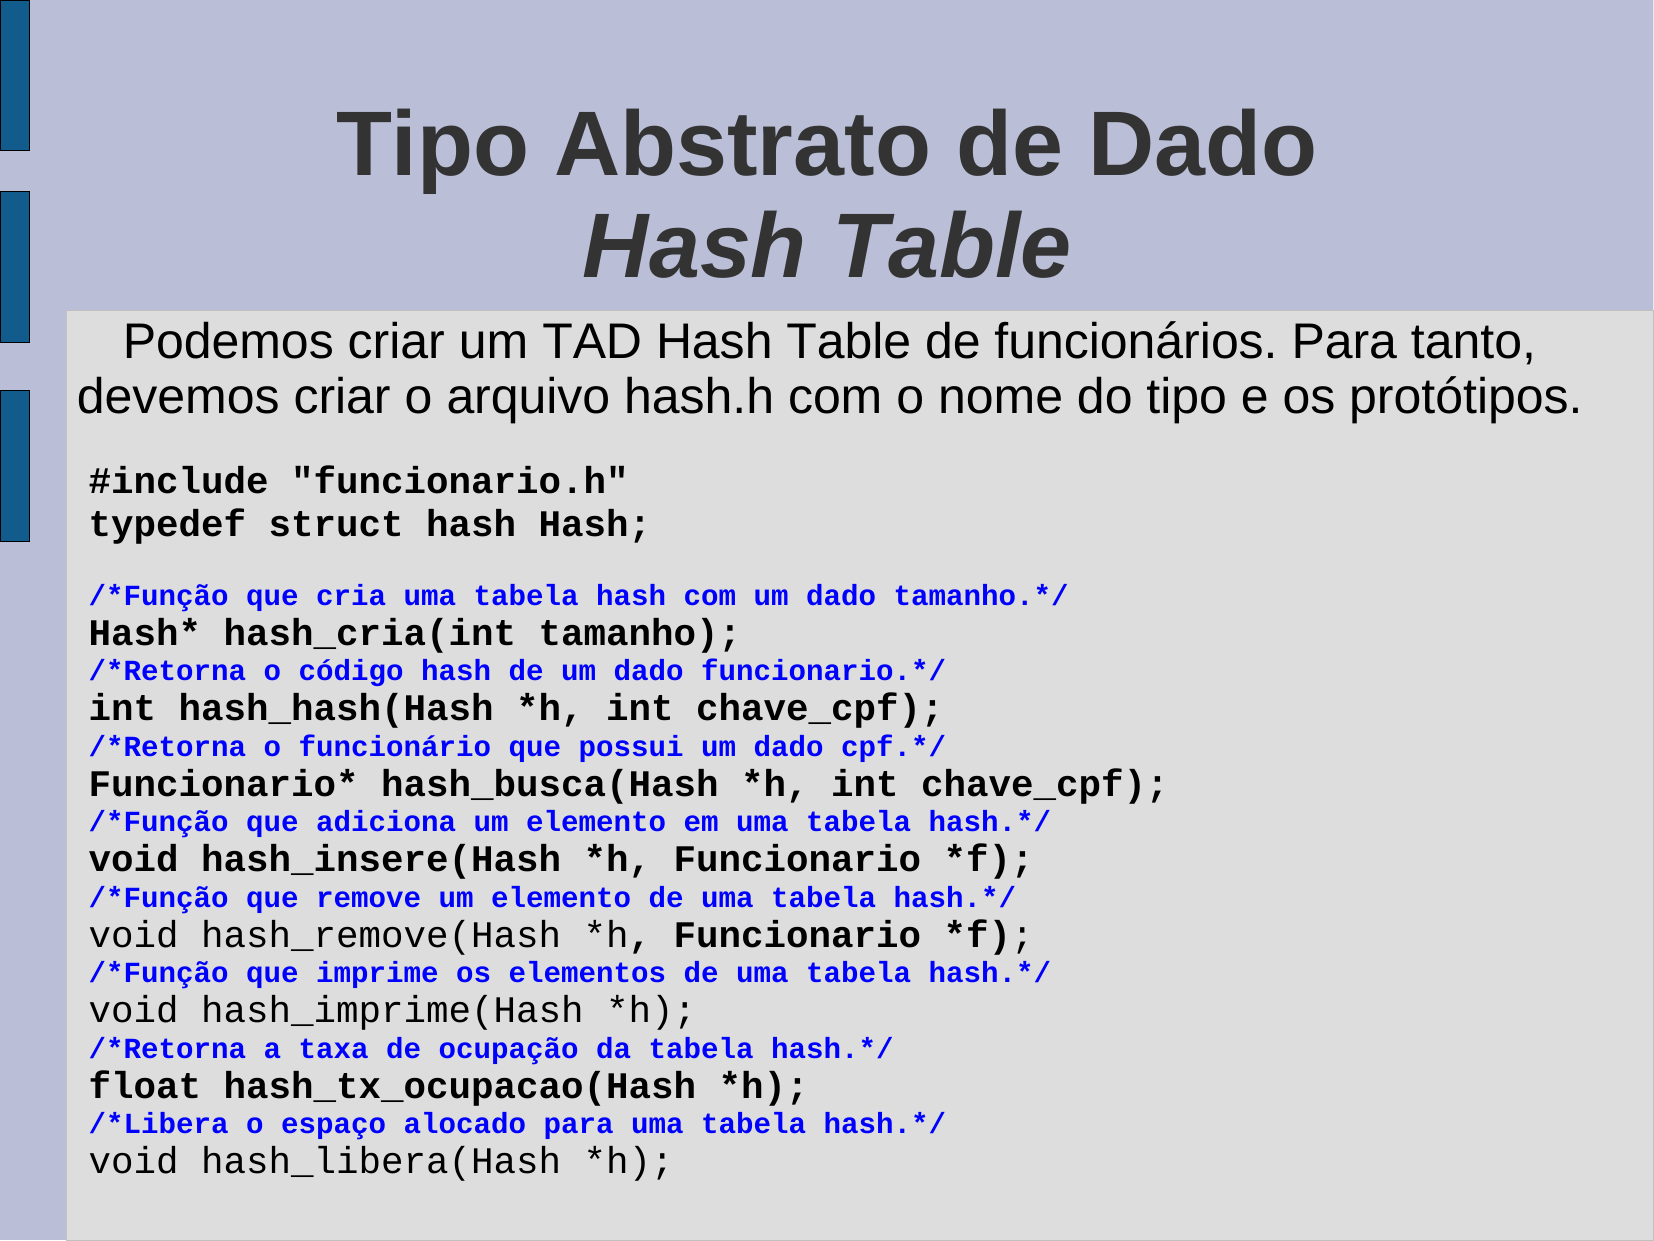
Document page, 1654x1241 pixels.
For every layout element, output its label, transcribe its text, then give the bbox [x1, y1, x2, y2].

text_box #include "funcionario.h" typedef struct hash Hash; /*Função que cria uma tabela hash com um dado tamanho.*/ Hash* hash_cria(int tamanho); /*Retorna o código hash de um dado funcionario.*/ int hash_hash(Hash *h, int chave_cpf); /*Retorna o funcionário que possui um dado cpf.*/ Funcionario* hash_busca(Hash *h, int chave_cpf); /*Função que adiciona um elemento em uma tabela hash.*/ void hash_insere(Hash *h, Funcionario *f); /*Função que remove um elemento de uma tabela hash.*/ void hash_remove(Hash *h, Funcionario *f); /*Função que imprime os elementos de uma tabela hash.*/ void hash_imprime(Hash *h); /*Retorna a taxa de ocupação da tabela hash.*/ float hash_tx_ocupacao(Hash *h); /*Libera o espaço alocado para uma tabela hash.*/ void hash_libera(Hash *h); [88, 425, 1654, 1241]
text_box Podemos criar um TAD Hash Table de funcionários. Para tanto, devemos criar o arquivo hash.h com o nome do tipo e os protótipos. [76, 312, 1654, 425]
title Tipo Abstrato de Dado Hash Table [121, 91, 1534, 299]
